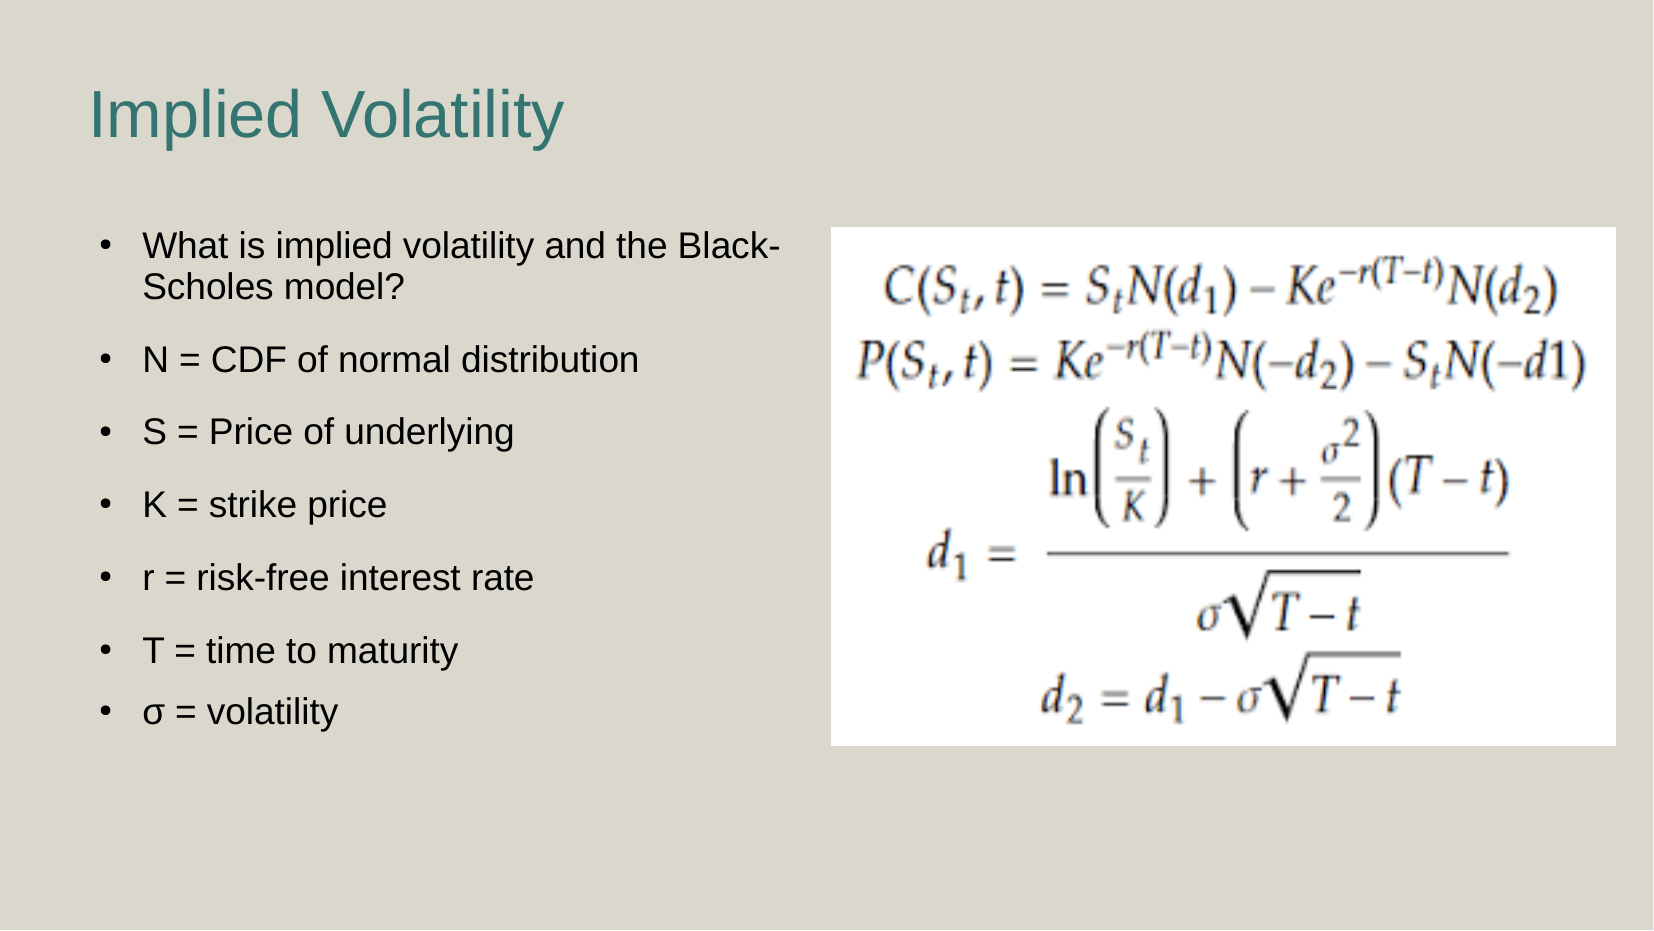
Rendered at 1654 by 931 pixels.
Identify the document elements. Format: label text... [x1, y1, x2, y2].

picture [831, 227, 1616, 746]
title Implied Volatility [88, 37, 1577, 193]
list What is implied volatility and the Black-Scholes model? N = CDF of normal distribution S = Price of underlying K = strike price r = risk-free interest rate T = time to maturity σ = volatility [84, 224, 811, 741]
